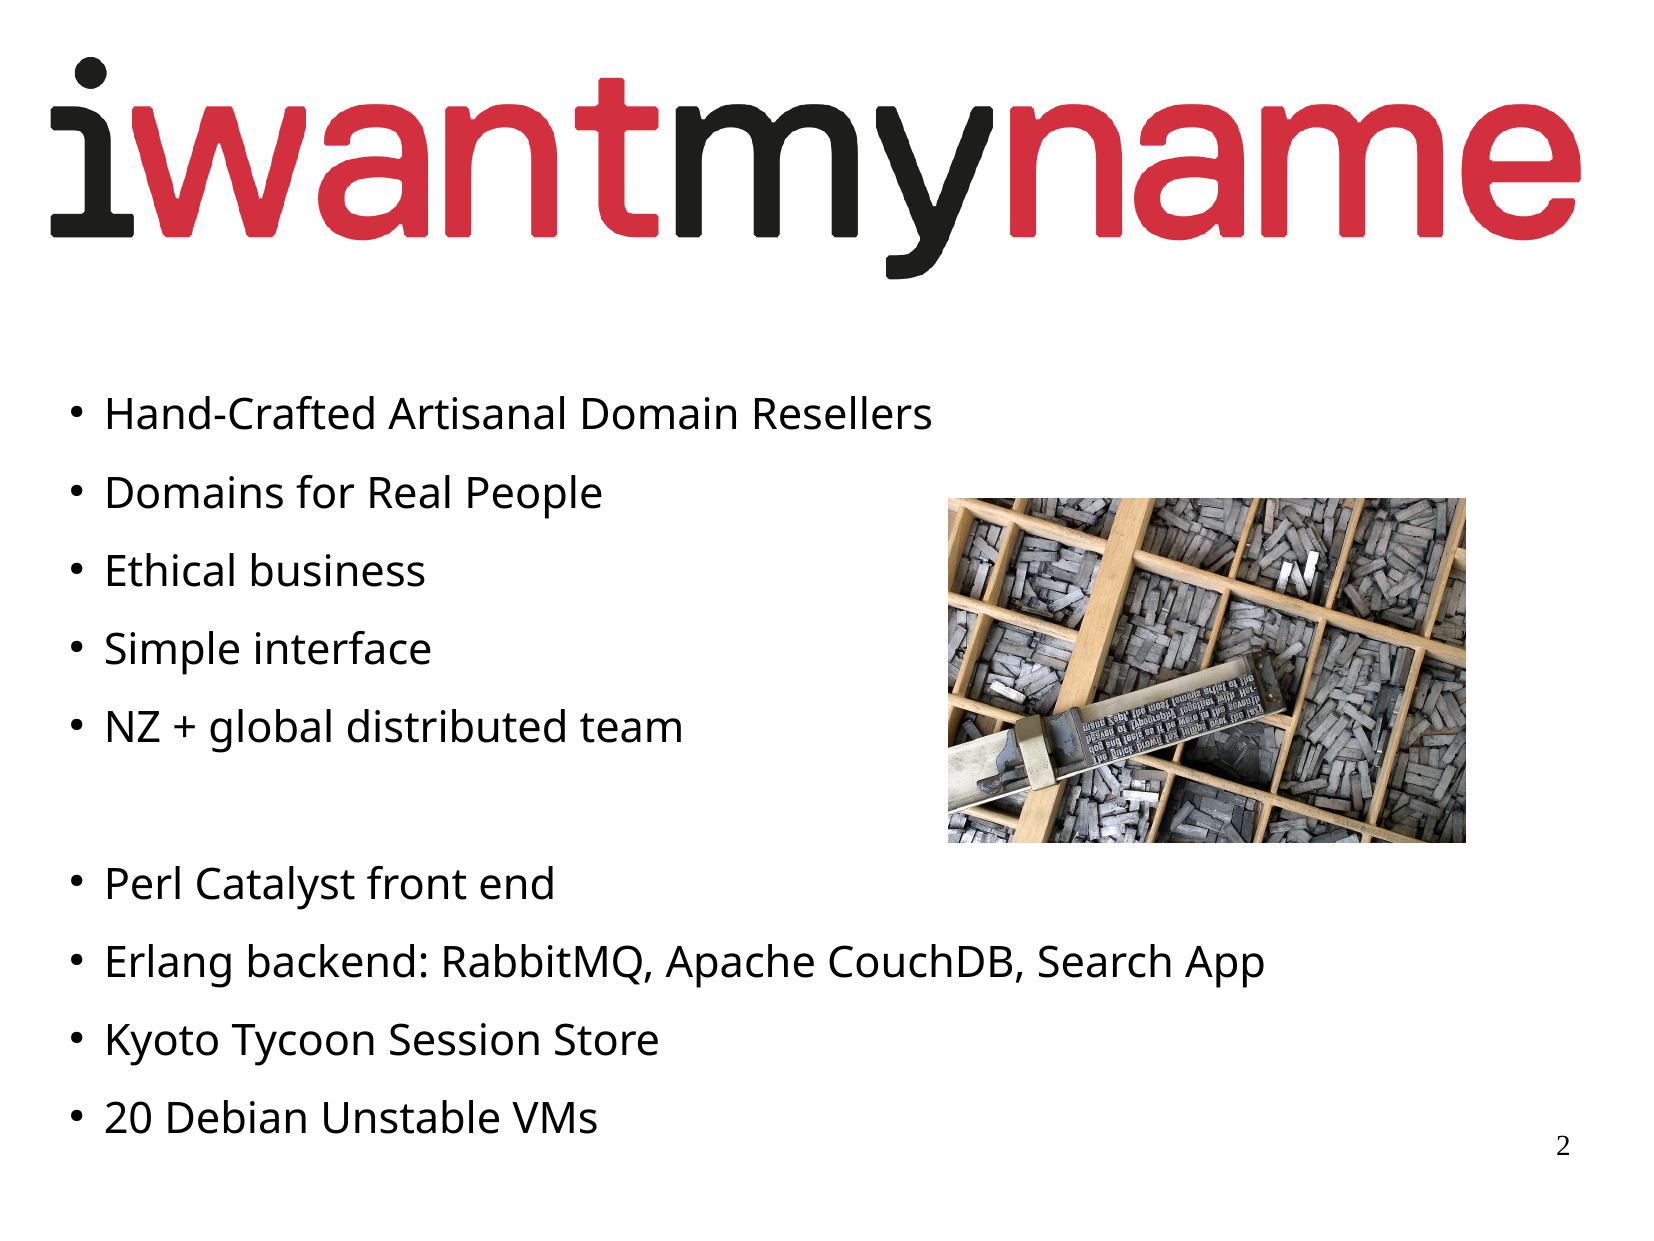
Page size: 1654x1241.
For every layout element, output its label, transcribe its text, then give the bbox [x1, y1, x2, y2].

picture [48, 57, 1581, 282]
list Hand-Crafted Artisanal Domain Resellers Domains for Real People Ethical business Simple interface NZ + global distributed team Perl Catalyst front end Erlang backend: RabbitMQ, Apache CouchDB, Search App Kyoto Tycoon Session Store 20 Debian Unstable VMs [57, 383, 1493, 1152]
picture [948, 498, 1466, 843]
